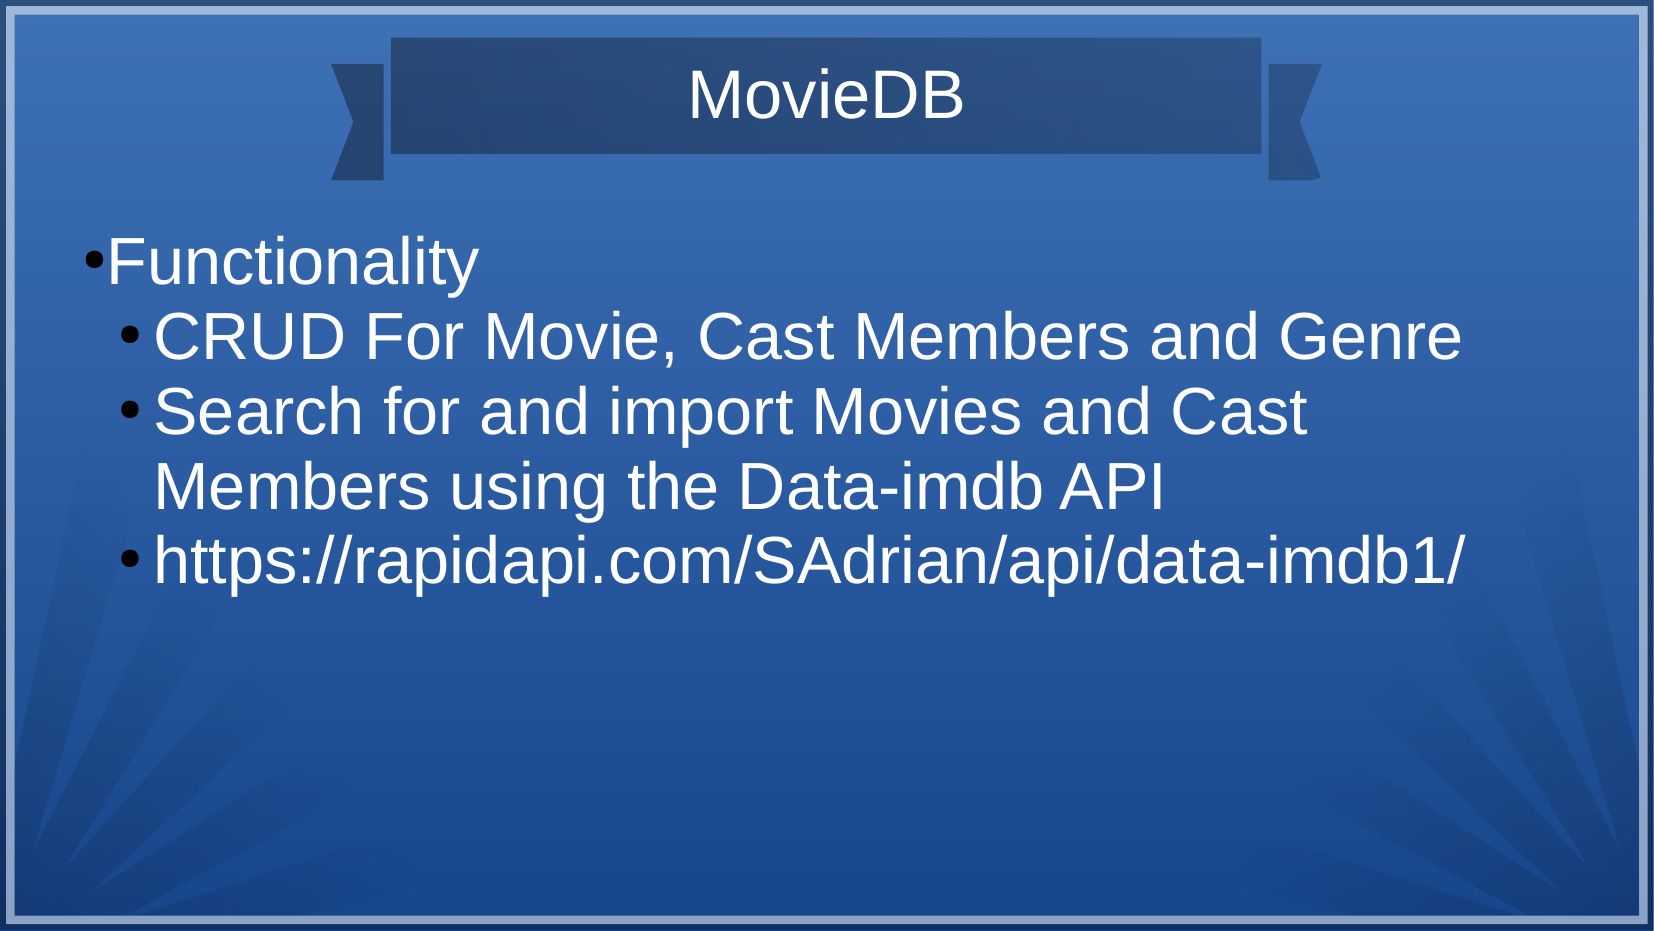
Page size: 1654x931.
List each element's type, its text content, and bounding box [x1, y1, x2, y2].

title MovieDB [389, 35, 1264, 154]
subtitle Functionality CRUD For Movie, Cast Members and Genre Search for and import Movies and Cast Members using the Data-imdb API https://rapidapi.com/SAdrian/api/data-imdb1/ [82, 224, 1571, 848]
